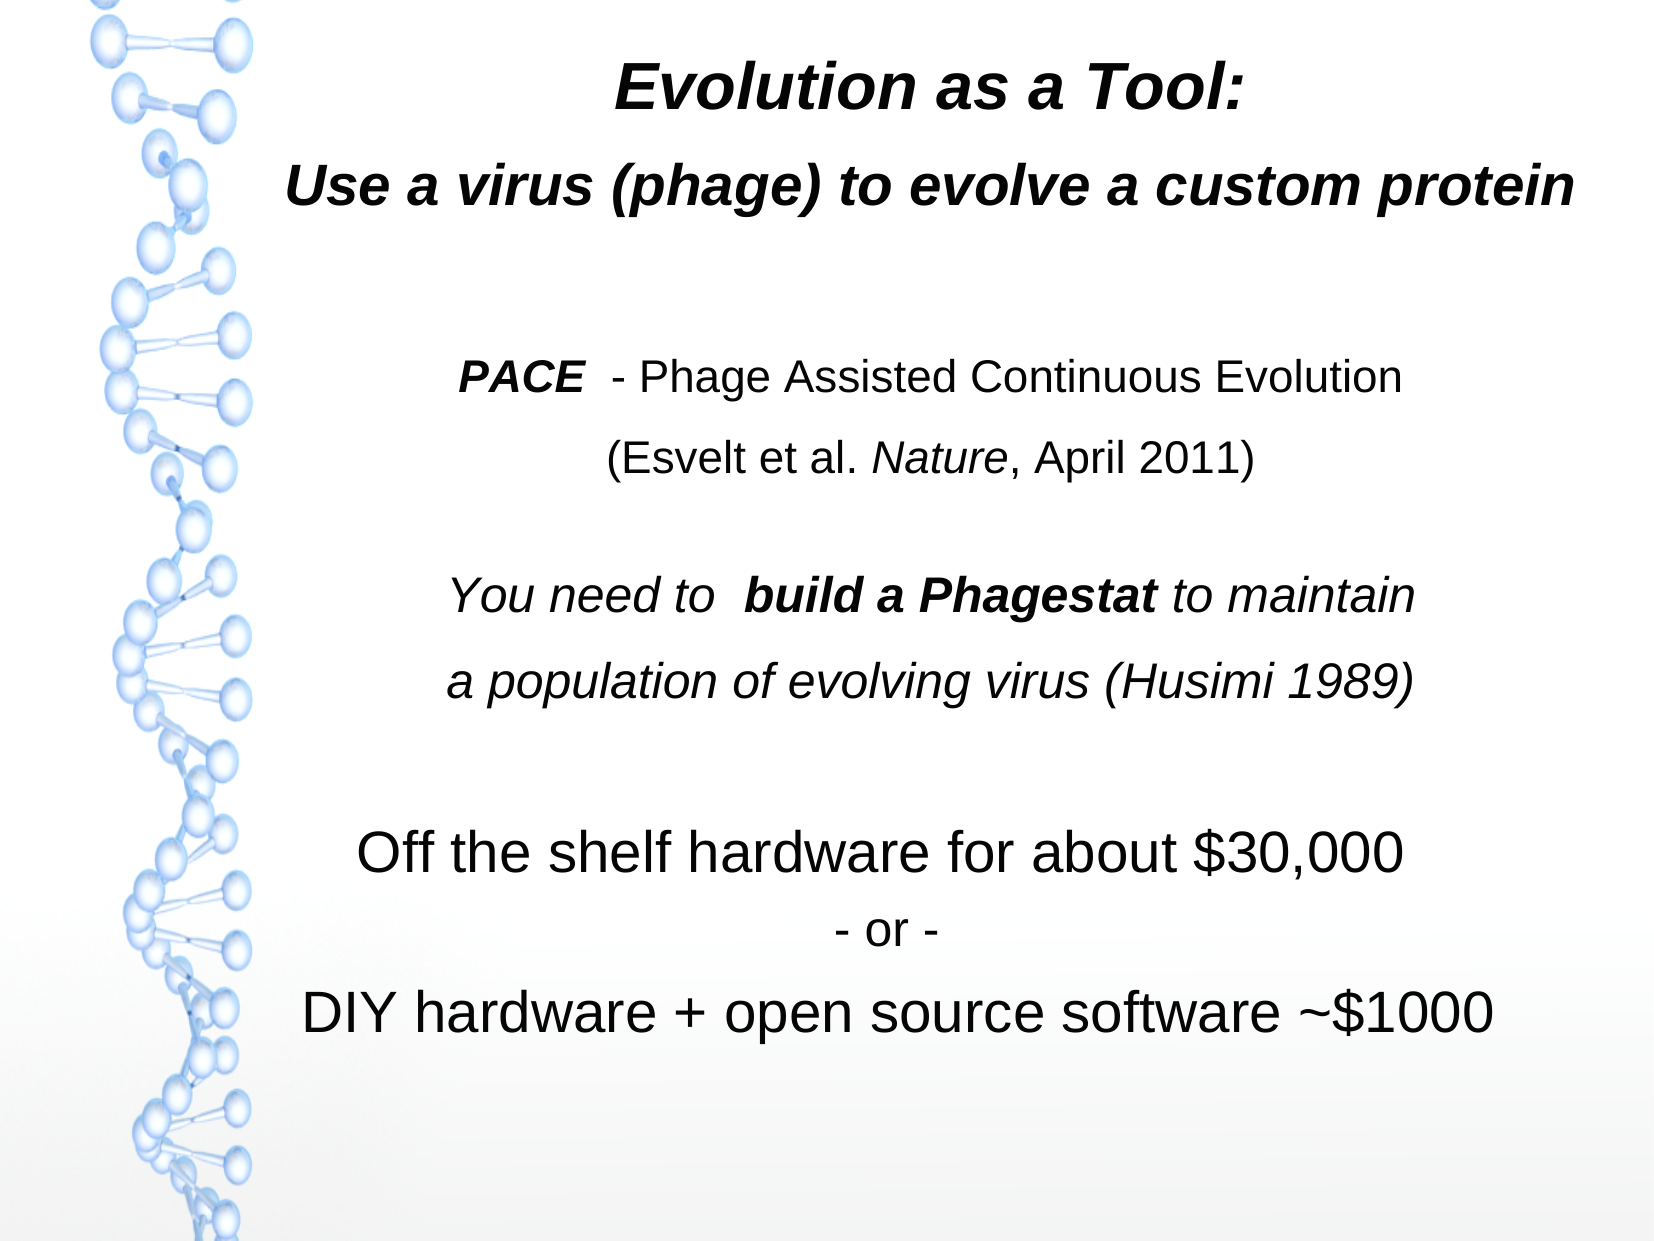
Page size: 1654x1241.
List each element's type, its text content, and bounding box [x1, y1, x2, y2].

picture [0, 0, 1654, 1241]
text_box Evolution as a Tool: Use a virus (phage) to evolve a custom protein PACE - Phage Assisted Continuous Evolution (Esvelt et al. Nature, April 2011) You need to build a Phagestat to maintain a population of evolving virus (Husimi 1989) Off the shelf hardware for about $30,000 - or - DIY hardware + open source software ~$1000 [209, 45, 1635, 1186]
